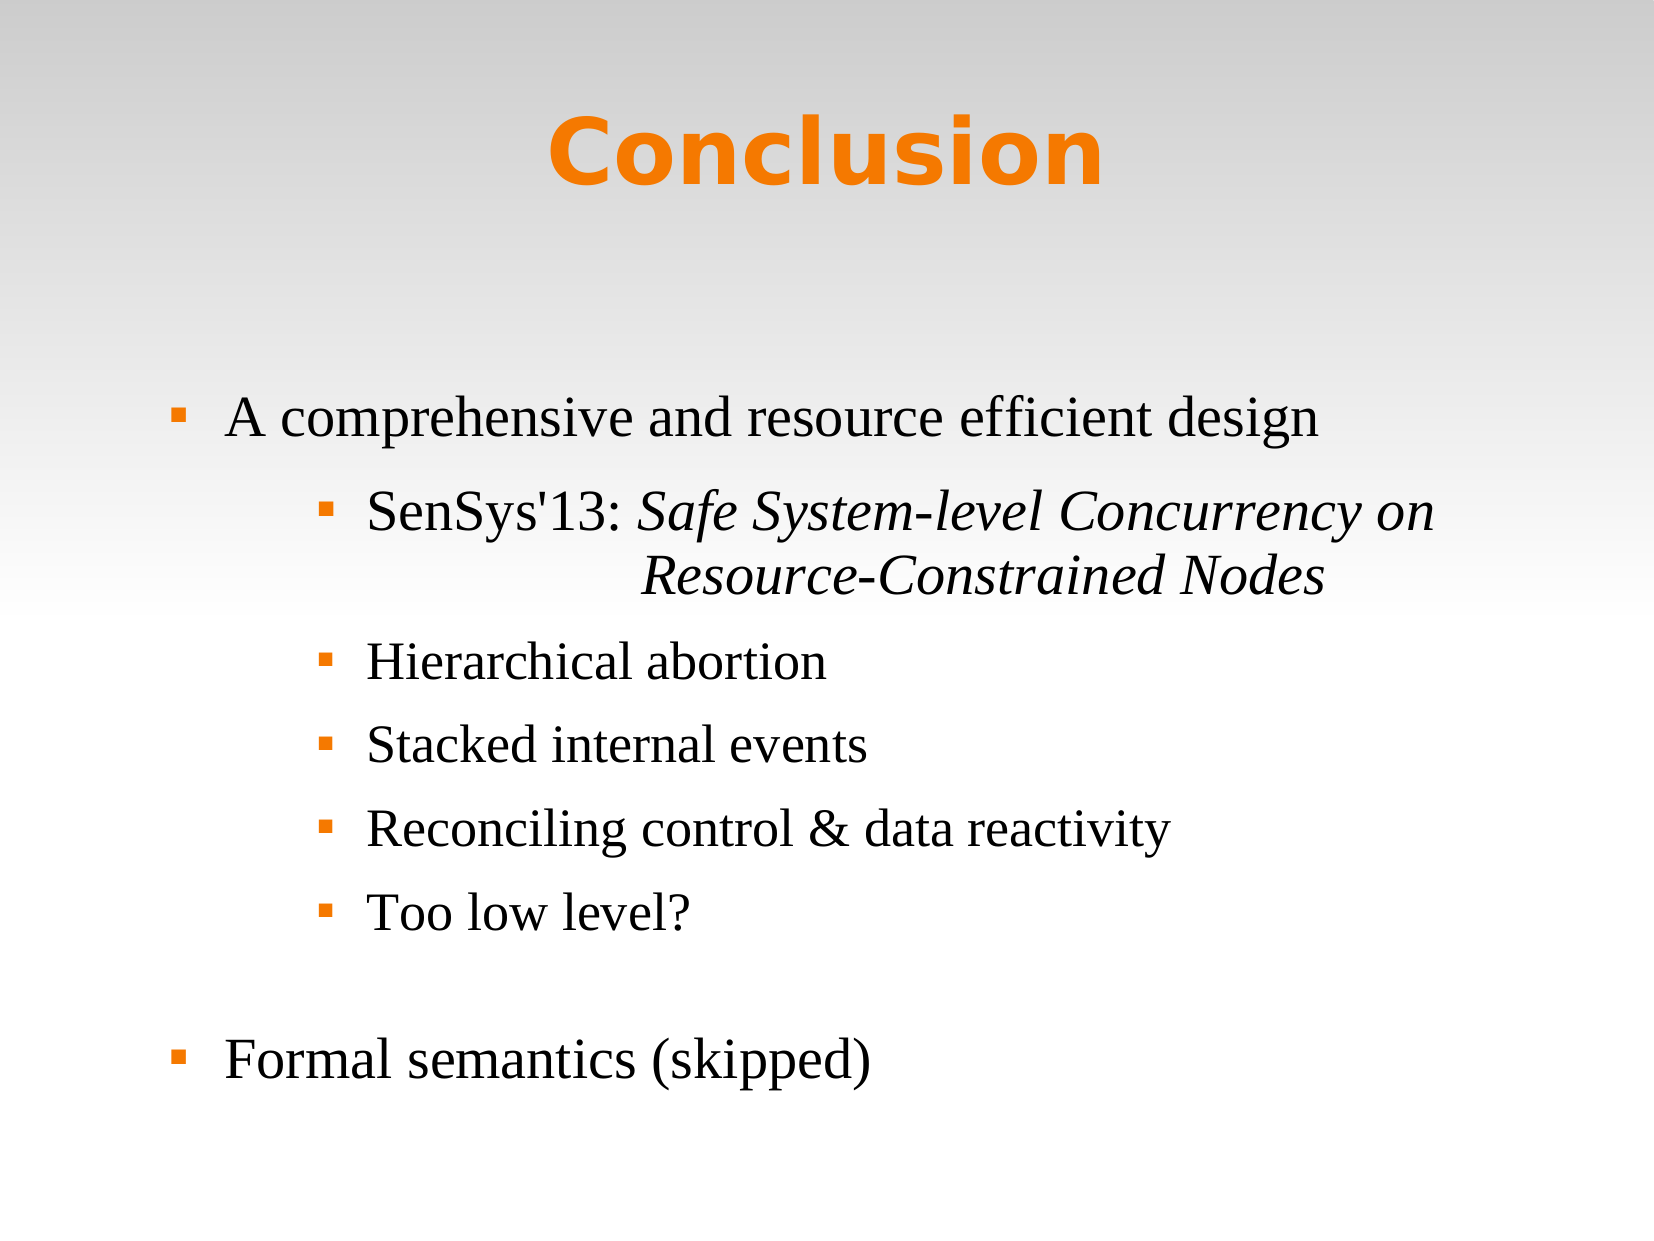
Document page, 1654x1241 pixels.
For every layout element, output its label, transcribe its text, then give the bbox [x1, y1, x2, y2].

list A comprehensive and resource efficient design SenSys'13: Safe System-level Concurrency on Resource-Constrained Nodes Hierarchical abortion Stacked internal events Reconciling control & data reactivity Too low level? Formal semantics (skipped) [82, 290, 1501, 1241]
title Conclusion [82, 49, 1571, 257]
